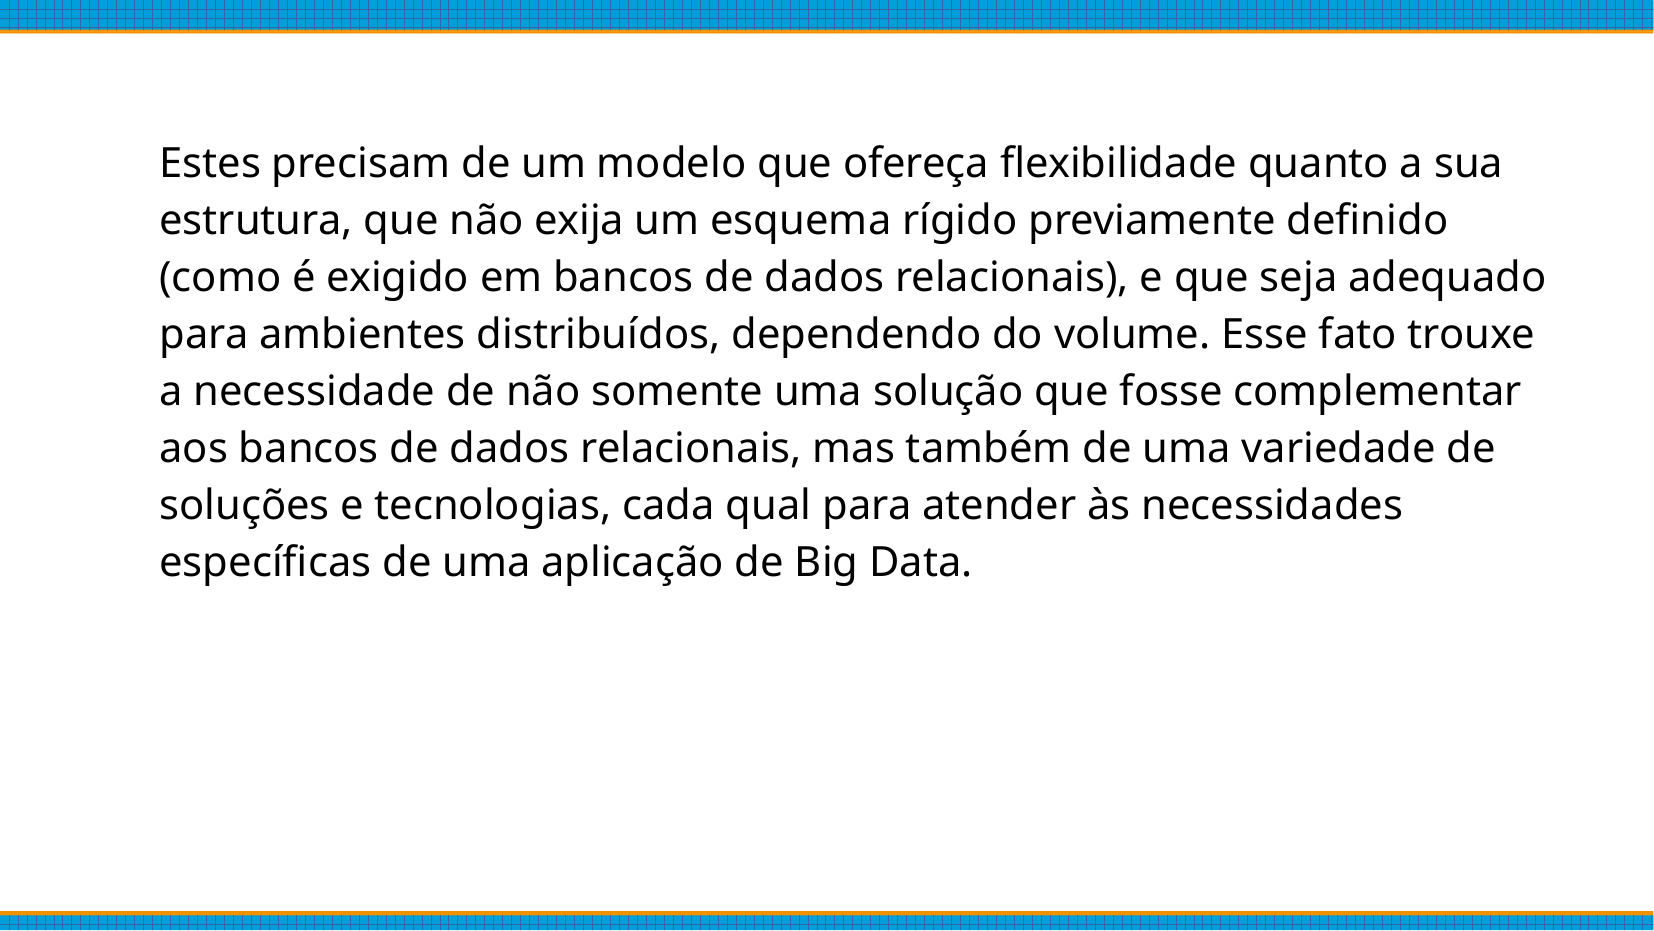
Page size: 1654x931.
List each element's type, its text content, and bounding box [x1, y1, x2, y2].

list Estes precisam de um modelo que ofereça flexibilidade quanto a sua estrutura, que não exija um esquema rígido previamente definido (como é exigido em bancos de dados relacionais), e que seja adequado para ambientes distribuídos, dependendo do volume. Esse fato trouxe a necessidade de não somente uma solução que fosse complementar aos bancos de dados relacionais, mas também de uma variedade de soluções e tecnologias, cada qual para atender às necessidades específicas de uma aplicação de Big Data. [88, 132, 1565, 798]
